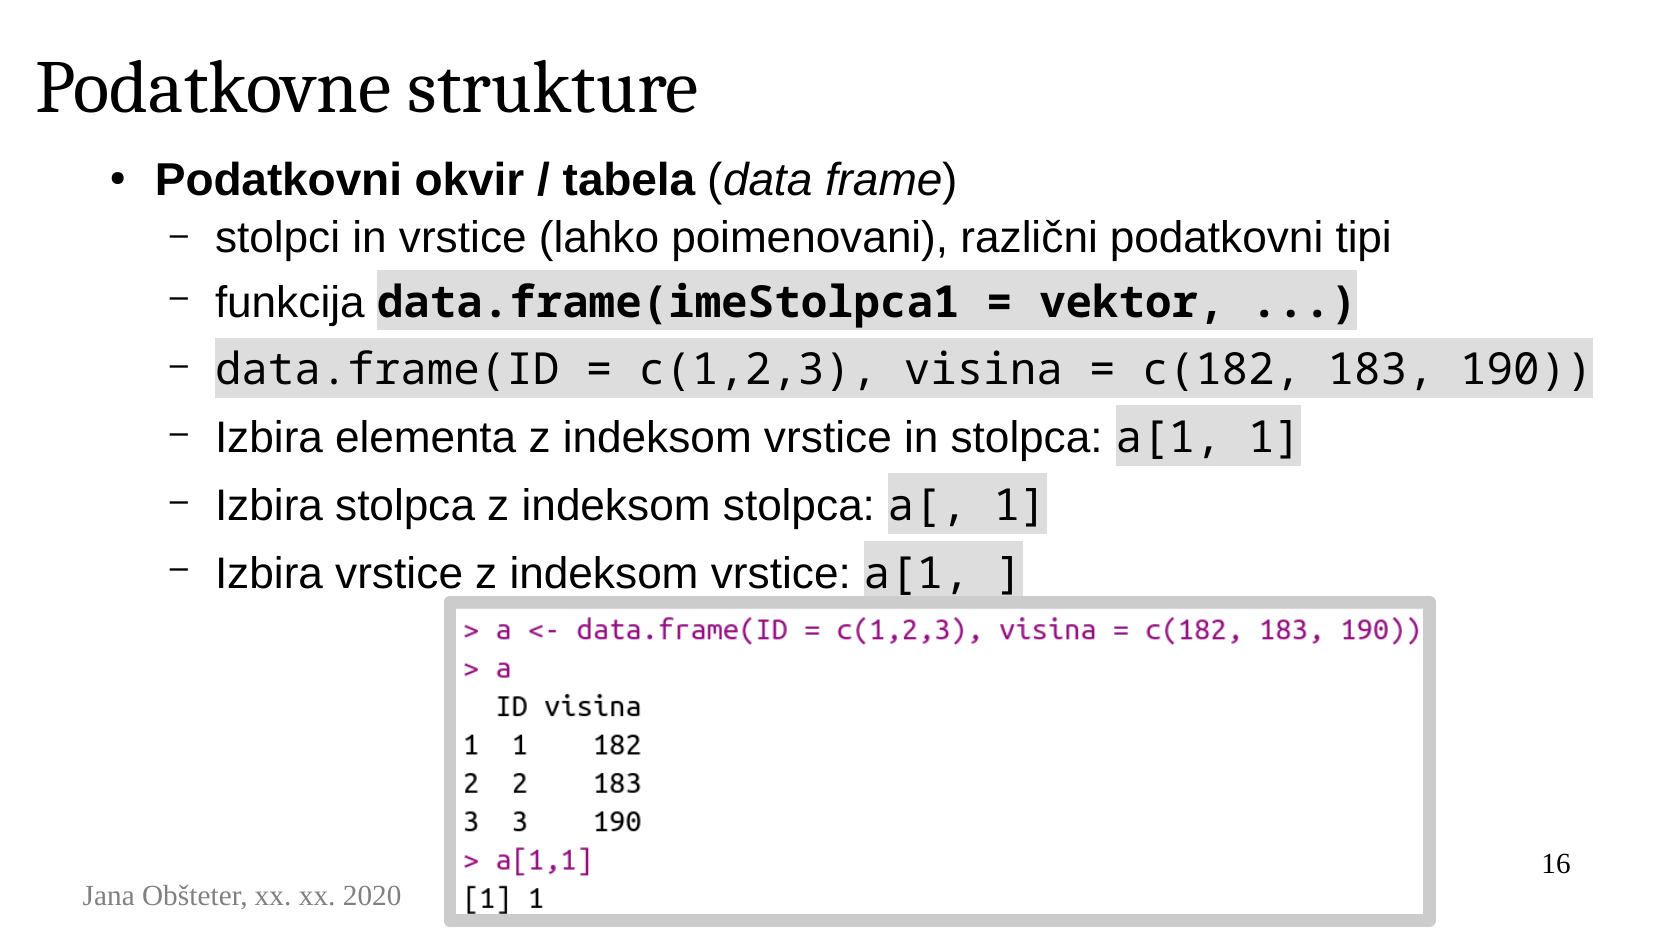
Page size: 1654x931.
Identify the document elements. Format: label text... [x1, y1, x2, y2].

list Podatkovni okvir / tabela (data frame) stolpci in vrstice (lahko poimenovani), različni podatkovni tipi funkcija data.frame(imeStolpca1 = vektor, ...) data.frame(ID = c(1,2,3), visina = c(182, 183, 190)) Izbira elementa z indeksom vrstice in stolpca: a[1, 1] Izbira stolpca z indeksom stolpca: a[, 1] Izbira vrstice z indeksom vrstice: a[1, ] [94, 153, 1642, 603]
title Podatkovne strukture [35, 21, 1524, 154]
picture [456, 608, 1424, 915]
